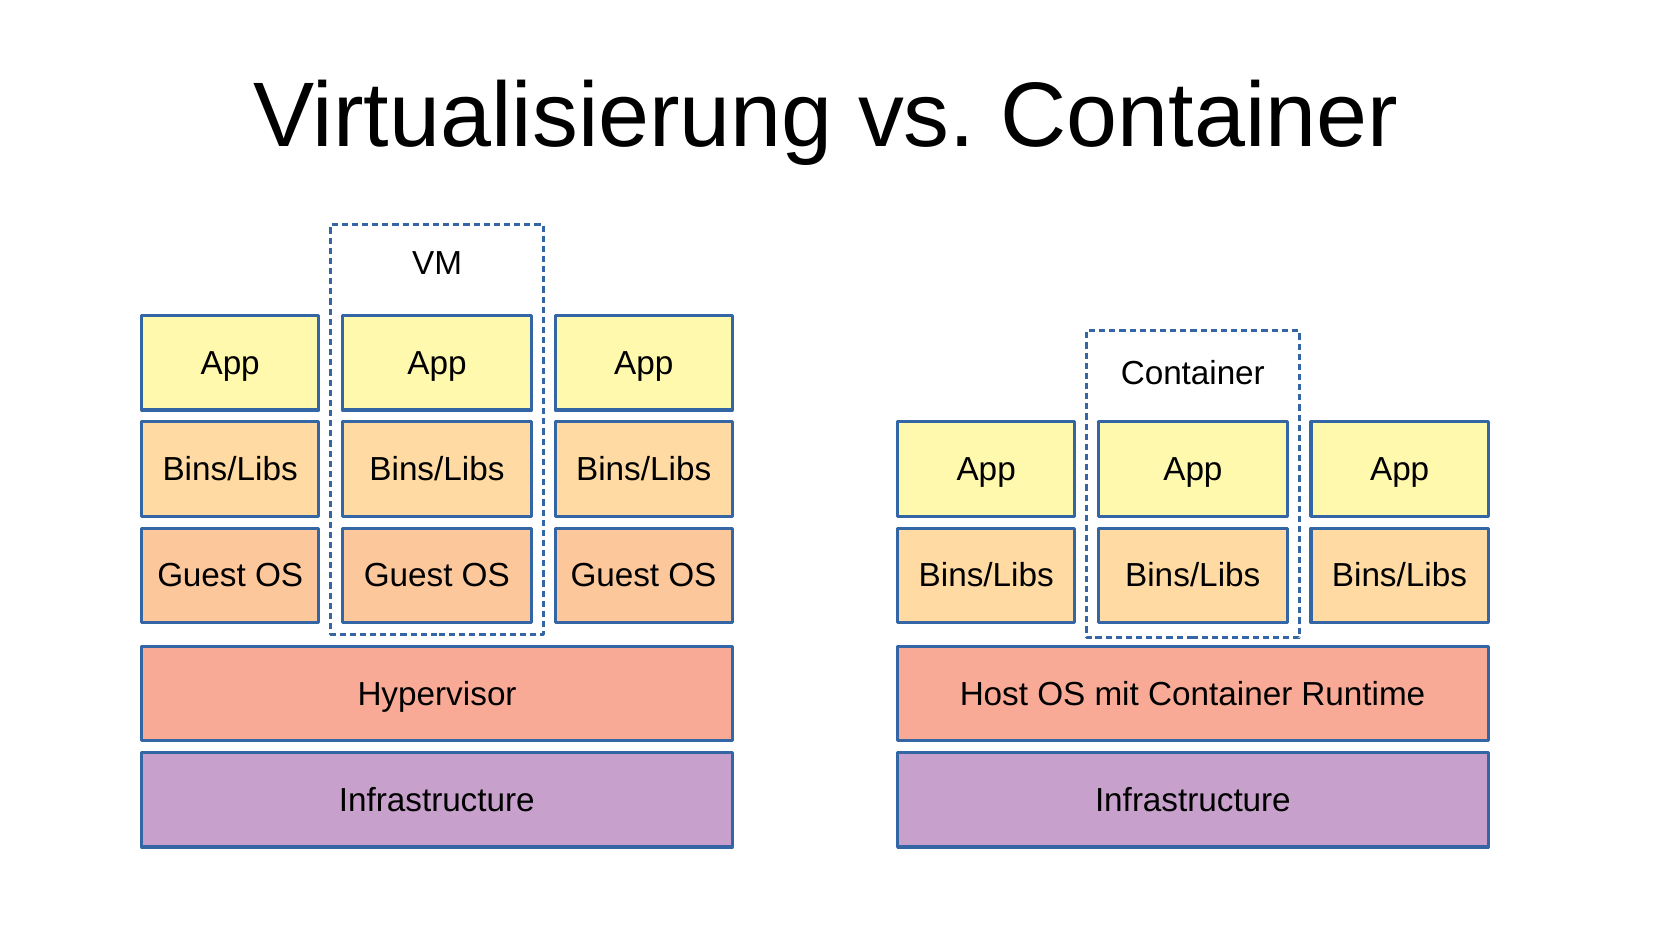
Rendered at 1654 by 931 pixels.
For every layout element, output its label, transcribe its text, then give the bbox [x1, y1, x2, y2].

text_box Guest OS [555, 528, 733, 623]
text_box App [1098, 421, 1288, 517]
text_box Container [1086, 330, 1300, 638]
text_box Hypervisor [141, 646, 733, 741]
title Virtualisierung vs. Container [82, 37, 1571, 193]
text_box App [897, 421, 1075, 517]
text_box Infrastructure [897, 752, 1489, 848]
text_box Bins/Libs [897, 528, 1075, 623]
text_box Bins/Libs [1311, 528, 1489, 623]
text_box App [342, 315, 532, 411]
text_box Host OS mit Container Runtime [897, 646, 1489, 741]
text_box App [141, 315, 319, 411]
text_box Bins/Libs [342, 421, 532, 517]
text_box Guest OS [141, 528, 319, 623]
text_box App [1311, 421, 1489, 517]
text_box Bins/Libs [555, 421, 733, 517]
text_box App [555, 315, 733, 411]
text_box Bins/Libs [141, 421, 319, 517]
text_box VM [330, 224, 544, 635]
text_box Infrastructure [141, 752, 733, 848]
text_box Bins/Libs [1098, 528, 1288, 623]
